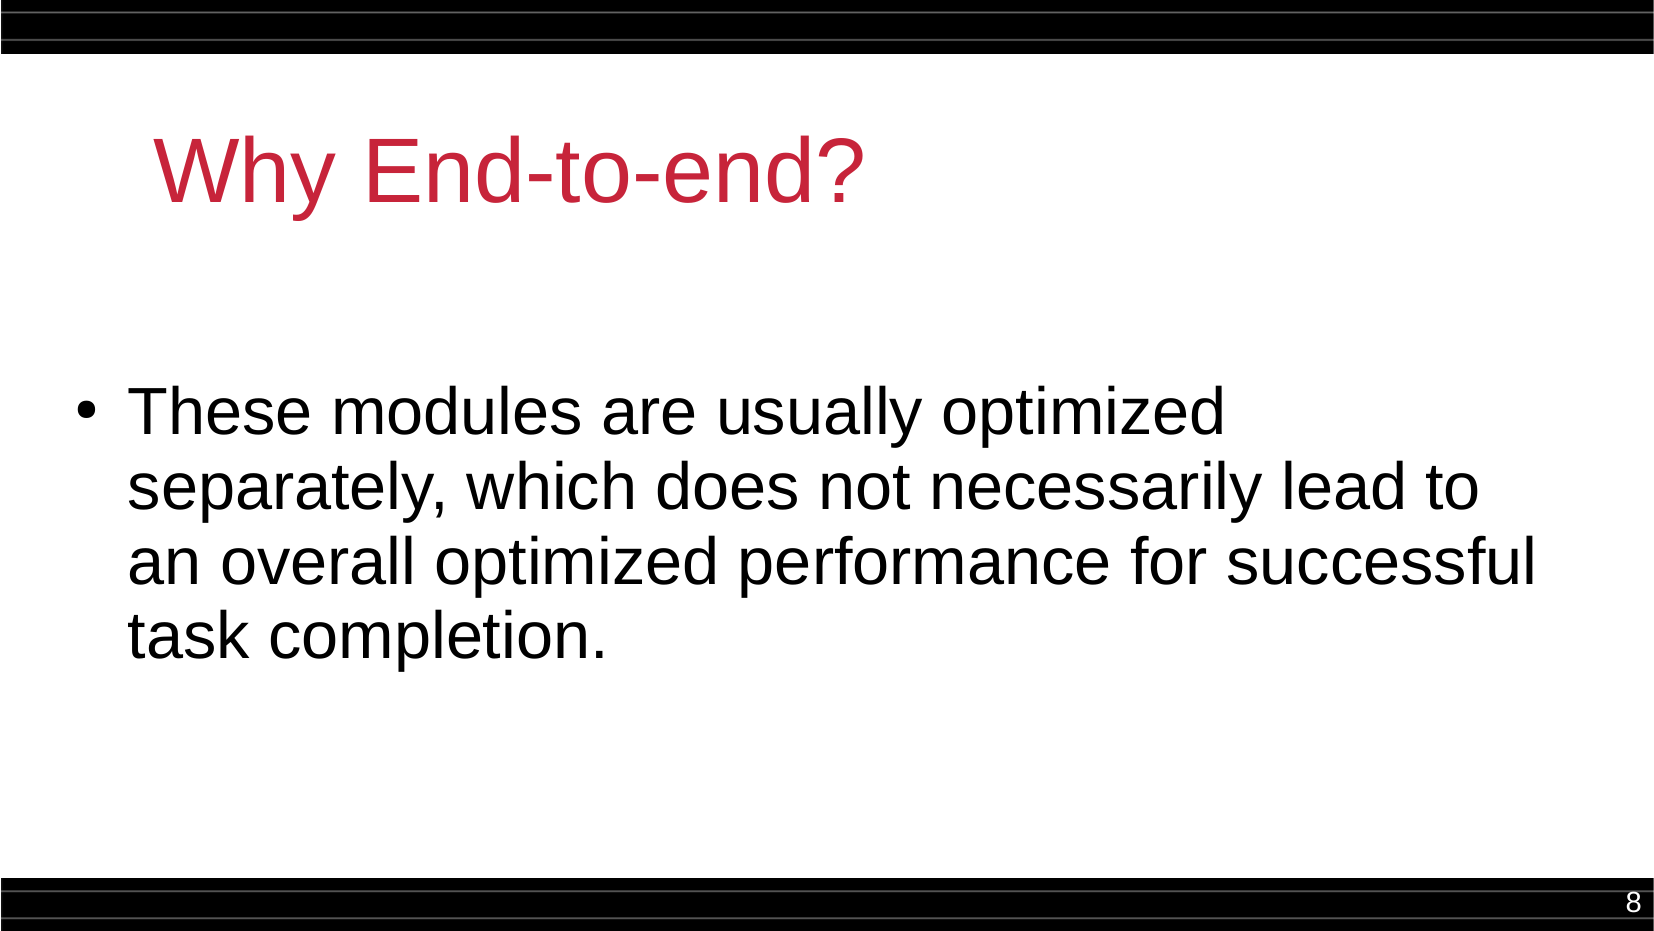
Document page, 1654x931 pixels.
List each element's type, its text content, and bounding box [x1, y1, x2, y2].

list These modules are usually optimized separately, which does not necessarily lead to an overall optimized performance for successful task completion. [56, 270, 1546, 849]
picture [1, 0, 1654, 54]
picture [1, 878, 1654, 931]
title Why End-to-end? [82, 92, 1571, 249]
